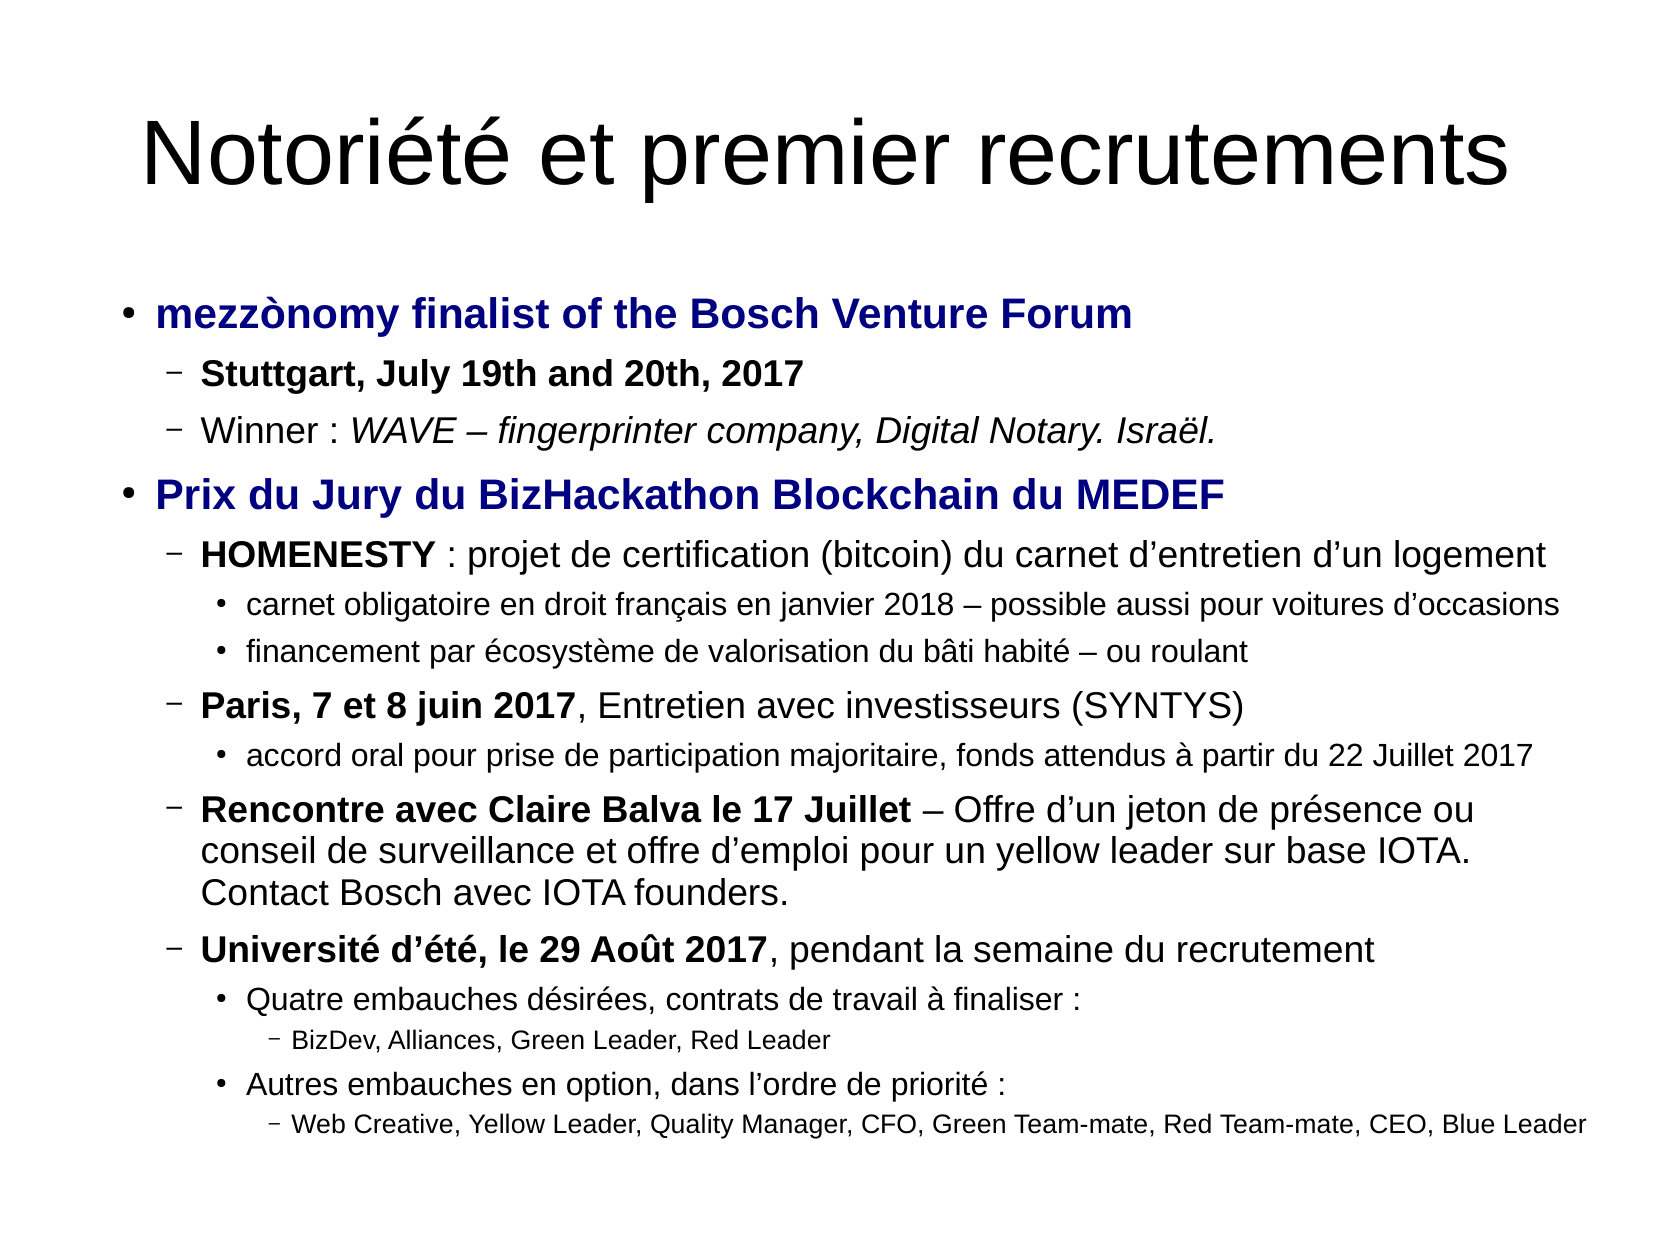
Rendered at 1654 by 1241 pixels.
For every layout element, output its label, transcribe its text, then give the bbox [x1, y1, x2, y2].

list mezzònomy finalist of the Bosch Venture Forum Stuttgart, July 19th and 20th, 2017 Winner : WAVE – fingerprinter company, Digital Notary. Israël. Prix du Jury du BizHackathon Blockchain du MEDEF HOMENESTY : projet de certification (bitcoin) du carnet d’entretien d’un logement carnet obligatoire en droit français en janvier 2018 – possible aussi pour voitures d’occasions financement par écosystème de valorisation du bâti habité – ou roulant Paris, 7 et 8 juin 2017, Entretien avec investisseurs (SYNTYS) accord oral pour prise de participation majoritaire, fonds attendus à partir du 22 Juillet 2017 Rencontre avec Claire Balva le 17 Juillet – Offre d’un jeton de présence ou conseil de surveillance et offre d’emploi pour un yellow leader sur base IOTA. Contact Bosch avec IOTA founders. Université d’été, le 29 Août 2017, pendant la semaine du recrutement Quatre embauches désirées, contrats de travail à finaliser : BizDev, Alliances, Green Leader, Red Leader Autres embauches en option, dans l’ordre de priorité : Web Creative, Yellow Leader, Quality Manager, CFO, Green Team-mate, Red Team-mate, CEO, Blue Leader [110, 290, 1599, 1153]
title Notoriété et premier recrutements [82, 49, 1571, 257]
